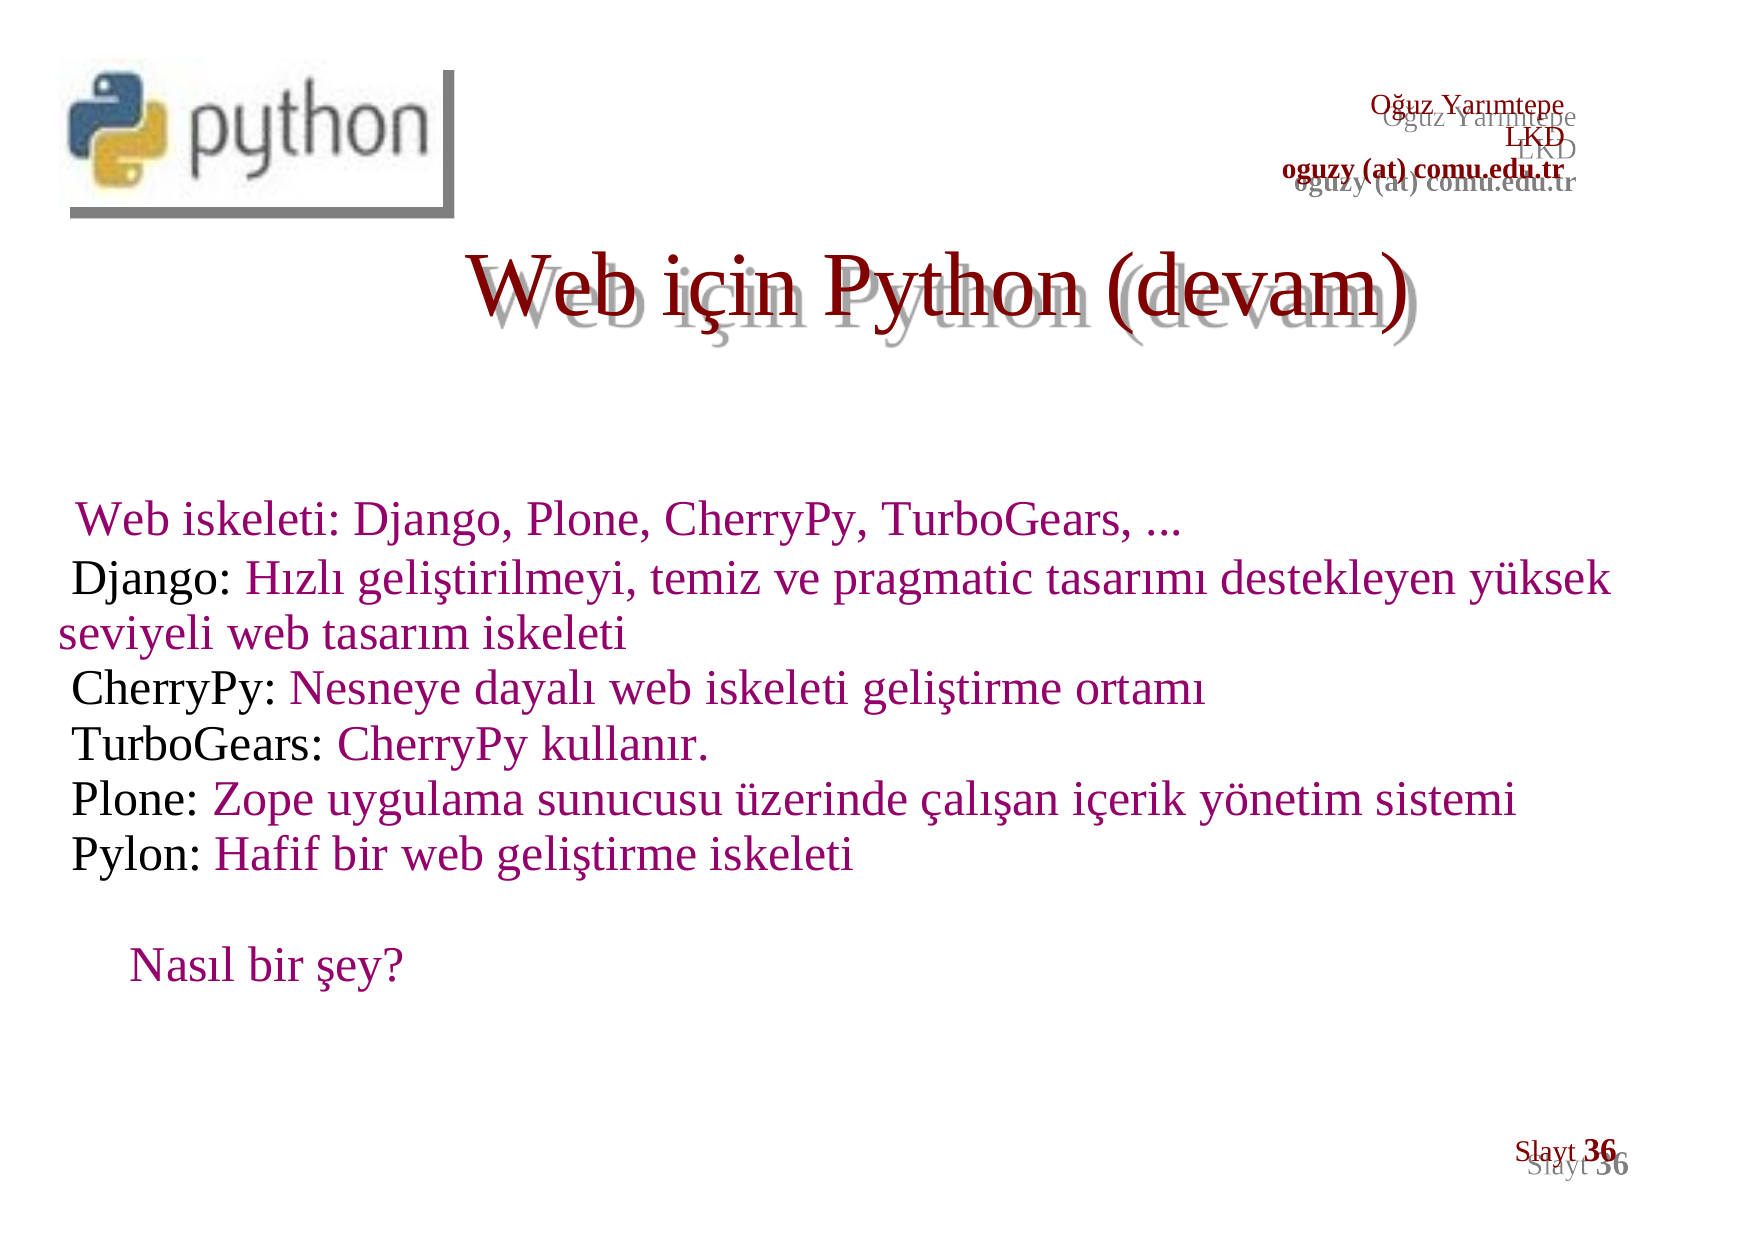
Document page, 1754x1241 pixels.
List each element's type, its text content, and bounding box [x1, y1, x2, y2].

title Web için Python (devam) [194, 214, 1684, 355]
subtitle Web iskeleti: Django, Plone, CherryPy, TurboGears, ... Django: Hızlı geliştirilmeyi, temiz ve pragmatic tasarımı destekleyen yüksek seviyeli web tasarım iskeleti CherryPy: Nesneye dayalı web iskeleti geliştirme ortamı TurboGears: CherryPy kullanır. Plone: Zope uygulama sunucusu üzerinde çalışan içerik yönetim sistemi Pylon: Hafif bir web geliştirme iskeleti Nasıl bir şey? [59, 360, 1695, 1034]
picture [59, 58, 443, 207]
